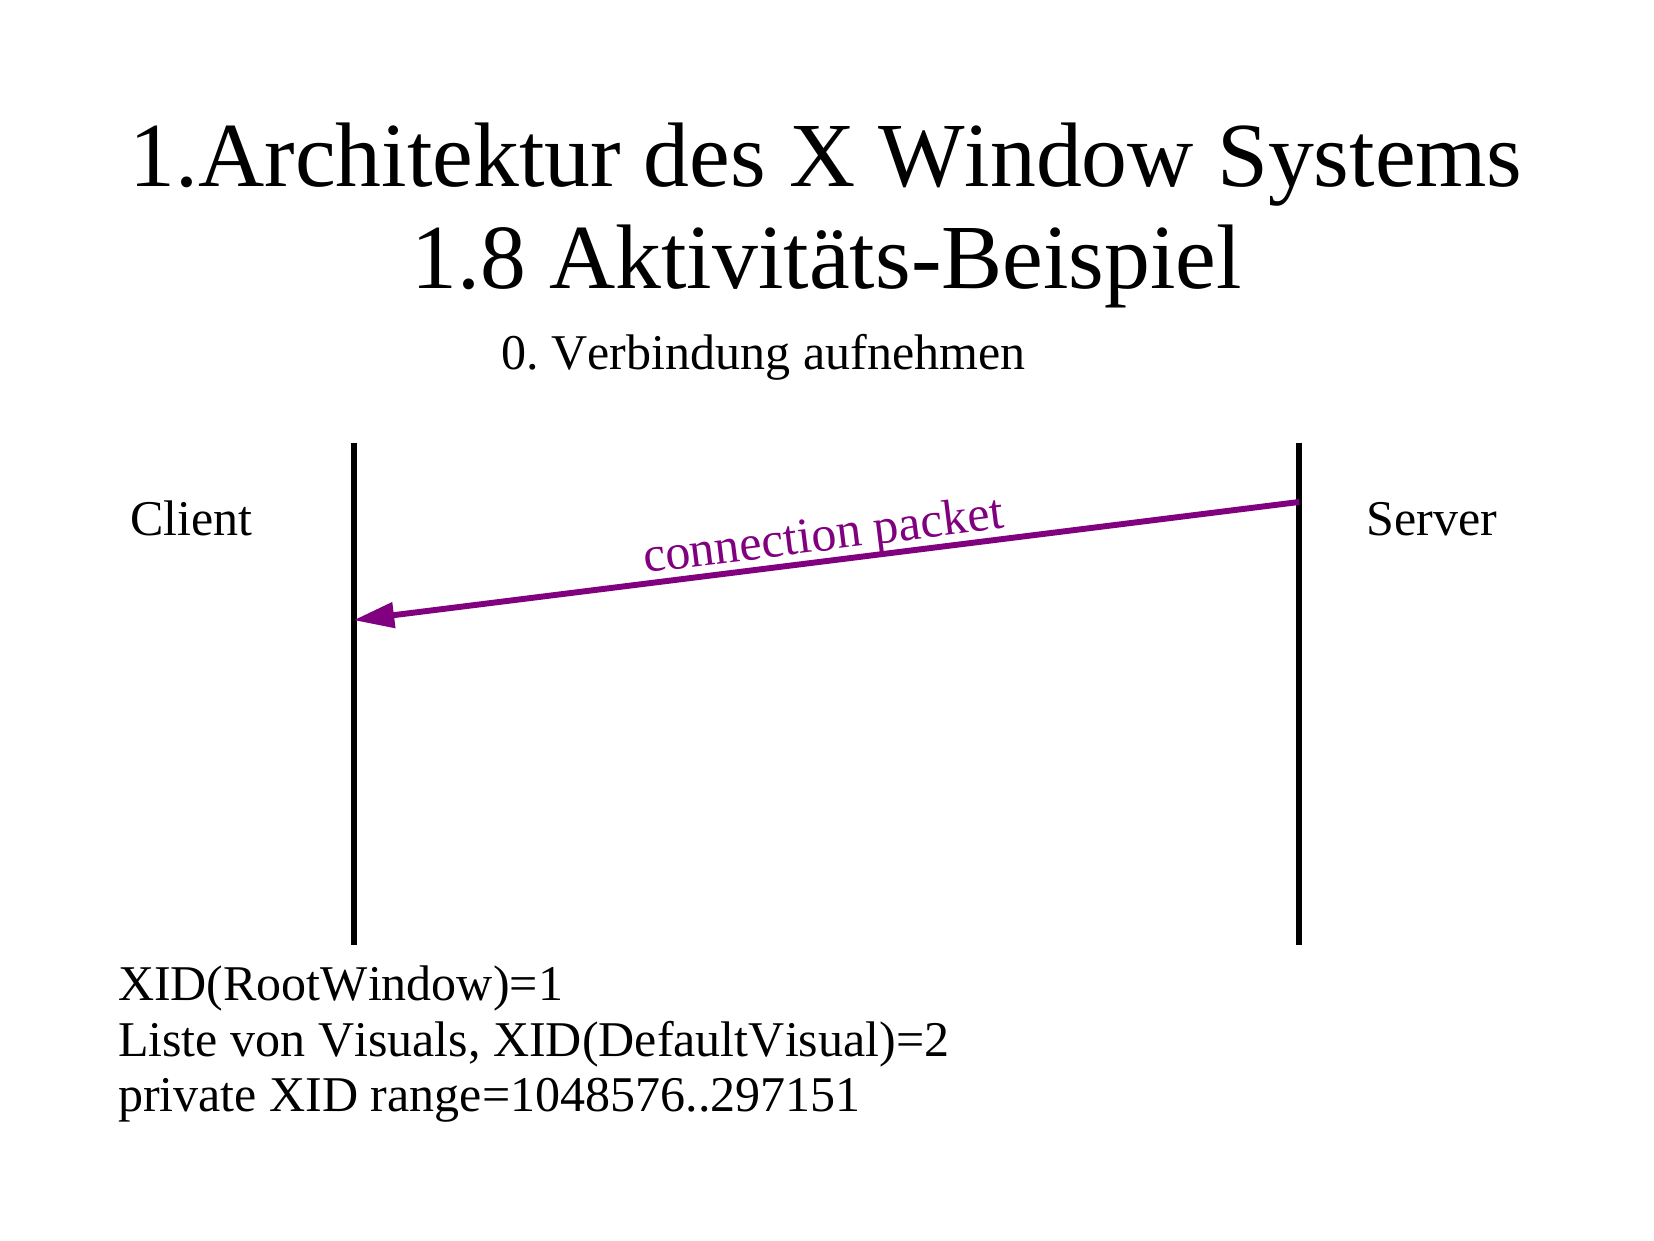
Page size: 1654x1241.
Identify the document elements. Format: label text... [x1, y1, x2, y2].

text_box 0. Verbindung aufnehmen [501, 325, 1181, 384]
text_box XID(RootWindow)=1 Liste von Visuals, XID(DefaultVisual)=2 private XID range=1048576..297151 [118, 956, 1565, 1123]
text_box Client [103, 490, 281, 547]
text_box Server [1343, 490, 1521, 547]
title 1.Architektur des X Window Systems 1.8 Aktivitäts-Beispiel [121, 102, 1534, 311]
